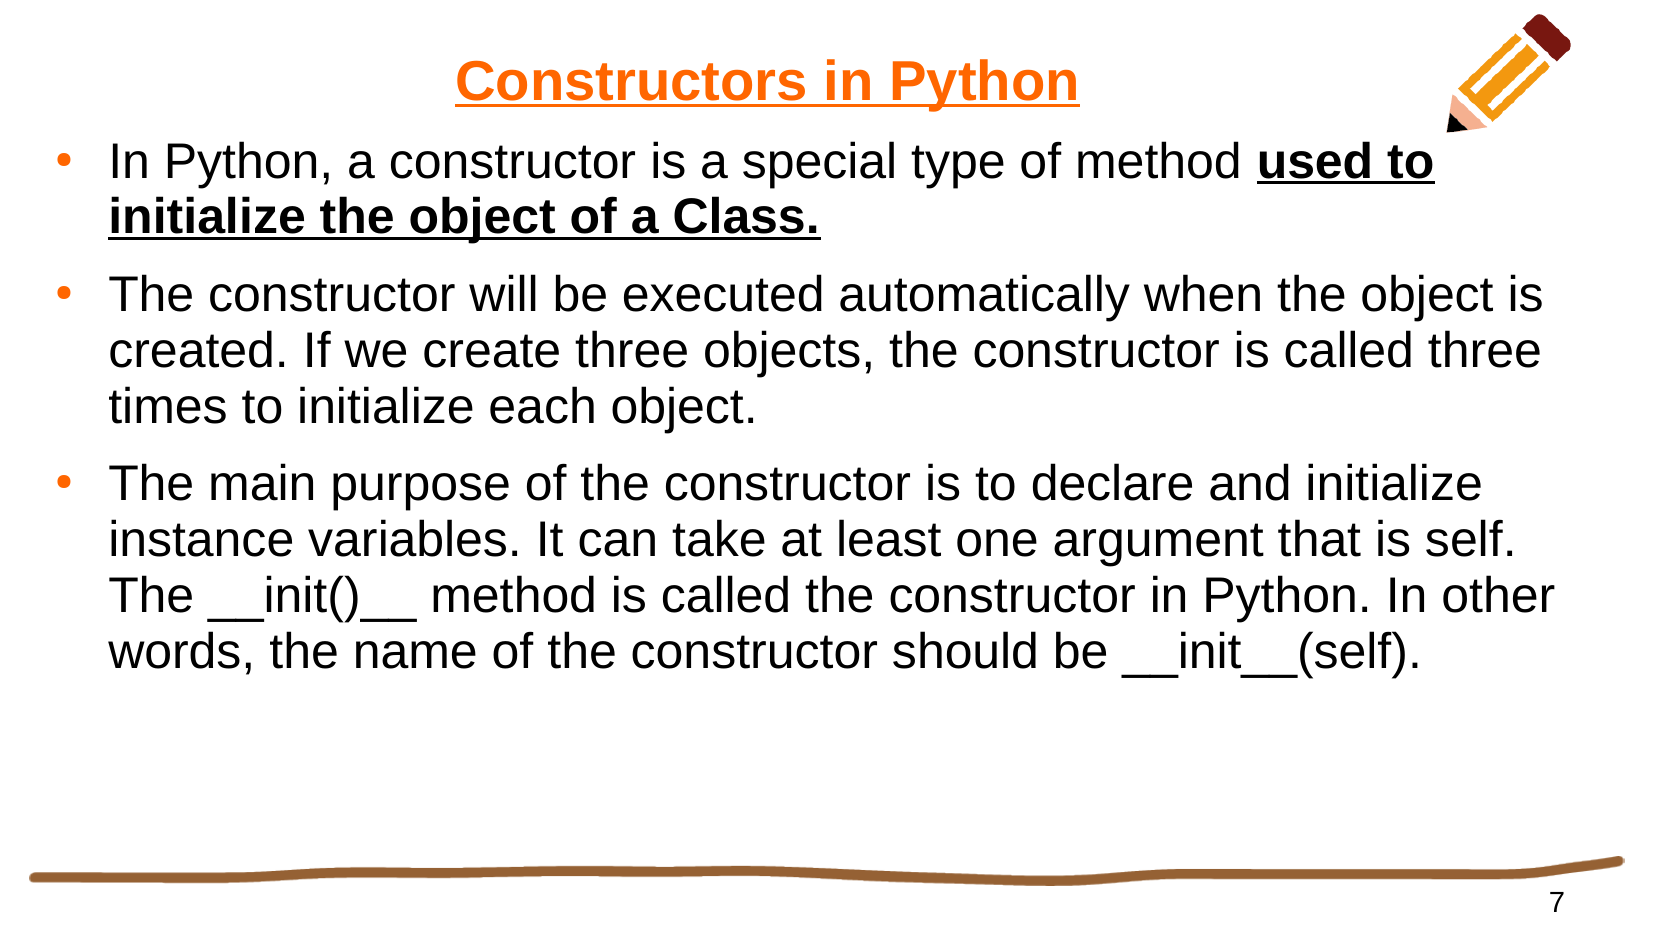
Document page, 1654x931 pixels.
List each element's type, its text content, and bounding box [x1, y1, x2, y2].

picture [29, 856, 1625, 886]
title Constructors in Python [88, 29, 1447, 132]
list In Python, a constructor is a special type of method used to initialize the object of a Class. The constructor will be executed automatically when the object is created. If we create three objects, the constructor is called three times to initialize each object. The main purpose of the constructor is to declare and initialize instance variables. It can take at least one argument that is self. The __init()__ method is called the constructor in Python. In other words, the name of the constructor should be __init__(self). [37, 132, 1613, 857]
picture [1446, 14, 1571, 132]
